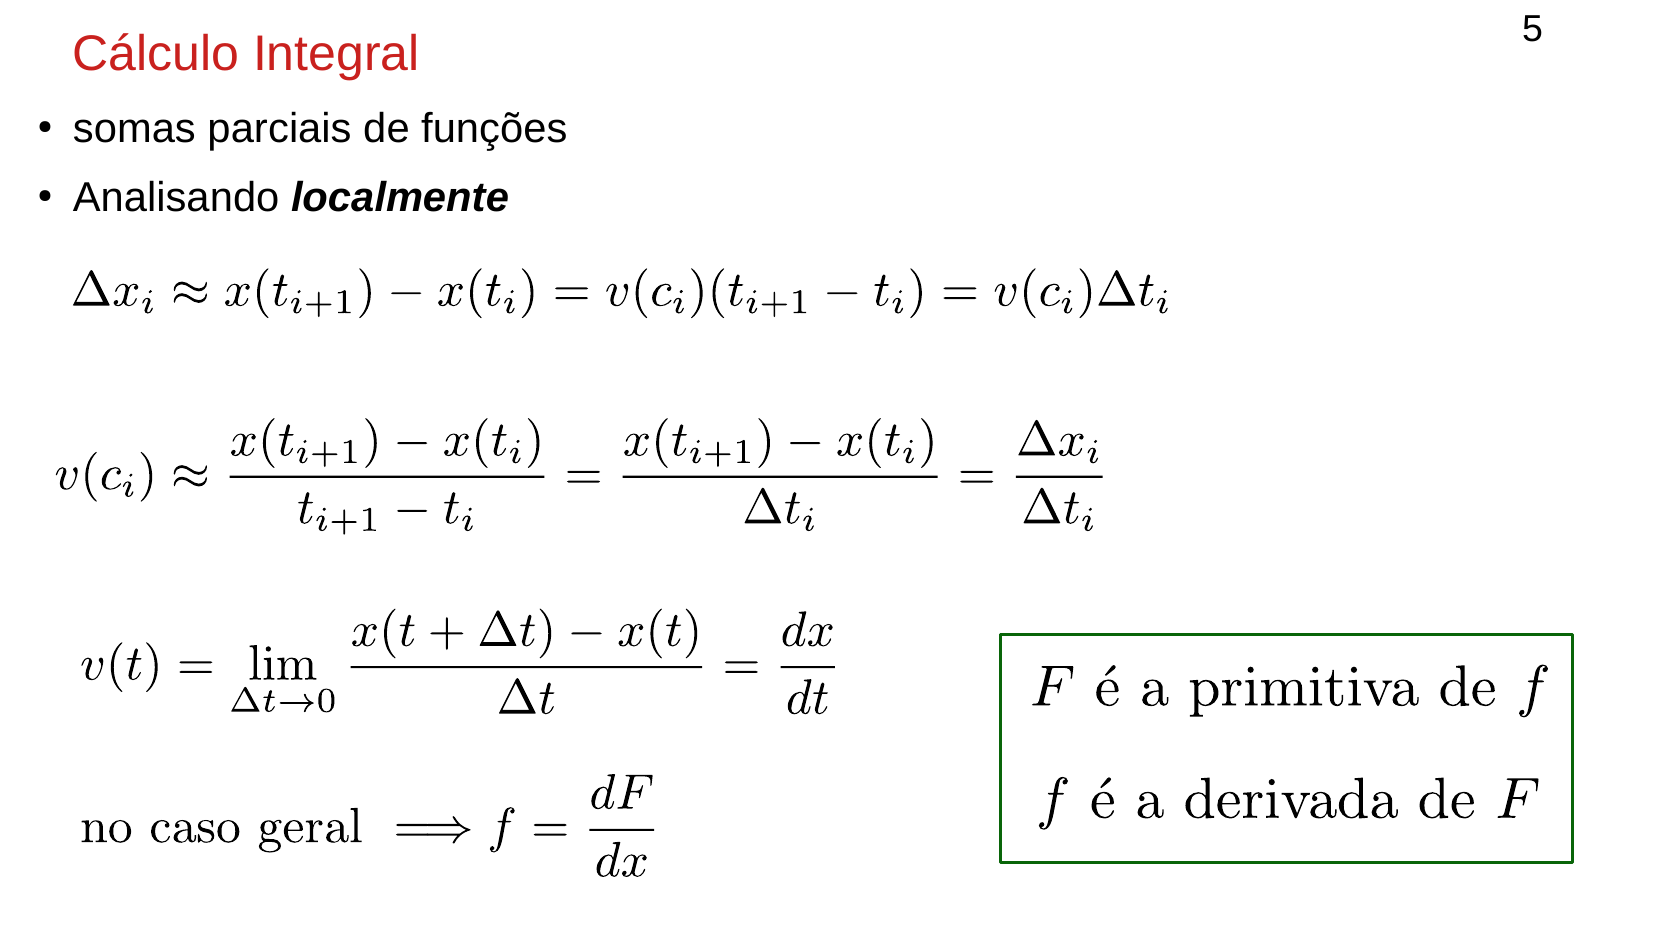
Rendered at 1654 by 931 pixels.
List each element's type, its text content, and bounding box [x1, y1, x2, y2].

text_box <number> [1507, 0, 1654, 71]
picture [1035, 776, 1539, 830]
picture [54, 268, 1168, 535]
picture [78, 606, 837, 717]
picture [1029, 664, 1549, 718]
text_box Cálculo Integral somas parciais de funções Analisando localmente [22, 0, 1618, 229]
picture [78, 772, 657, 879]
